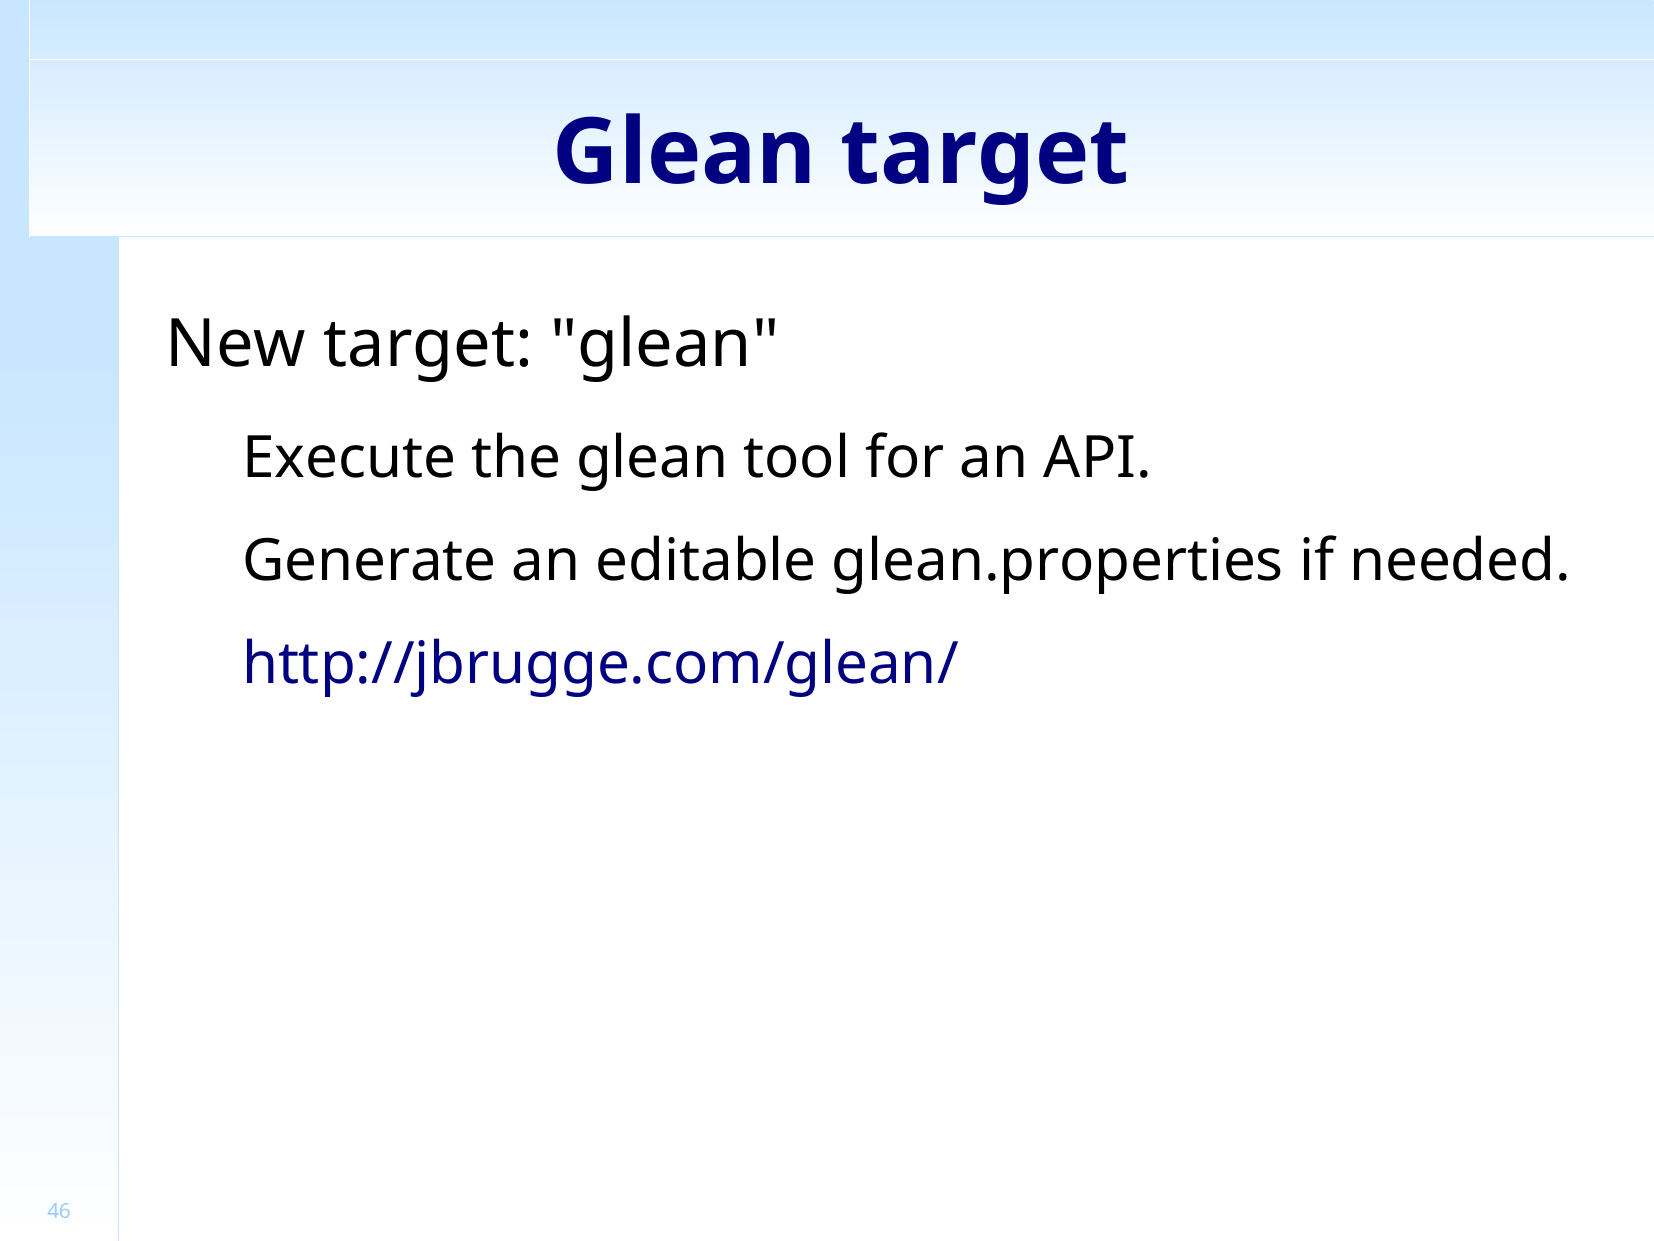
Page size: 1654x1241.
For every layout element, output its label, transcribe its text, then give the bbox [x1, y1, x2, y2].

list New target: "glean" Execute the glean tool for an API. Generate an editable glean.properties if needed. http://jbrugge.com/glean/ [147, 295, 1625, 1182]
title Glean target [29, 59, 1654, 237]
